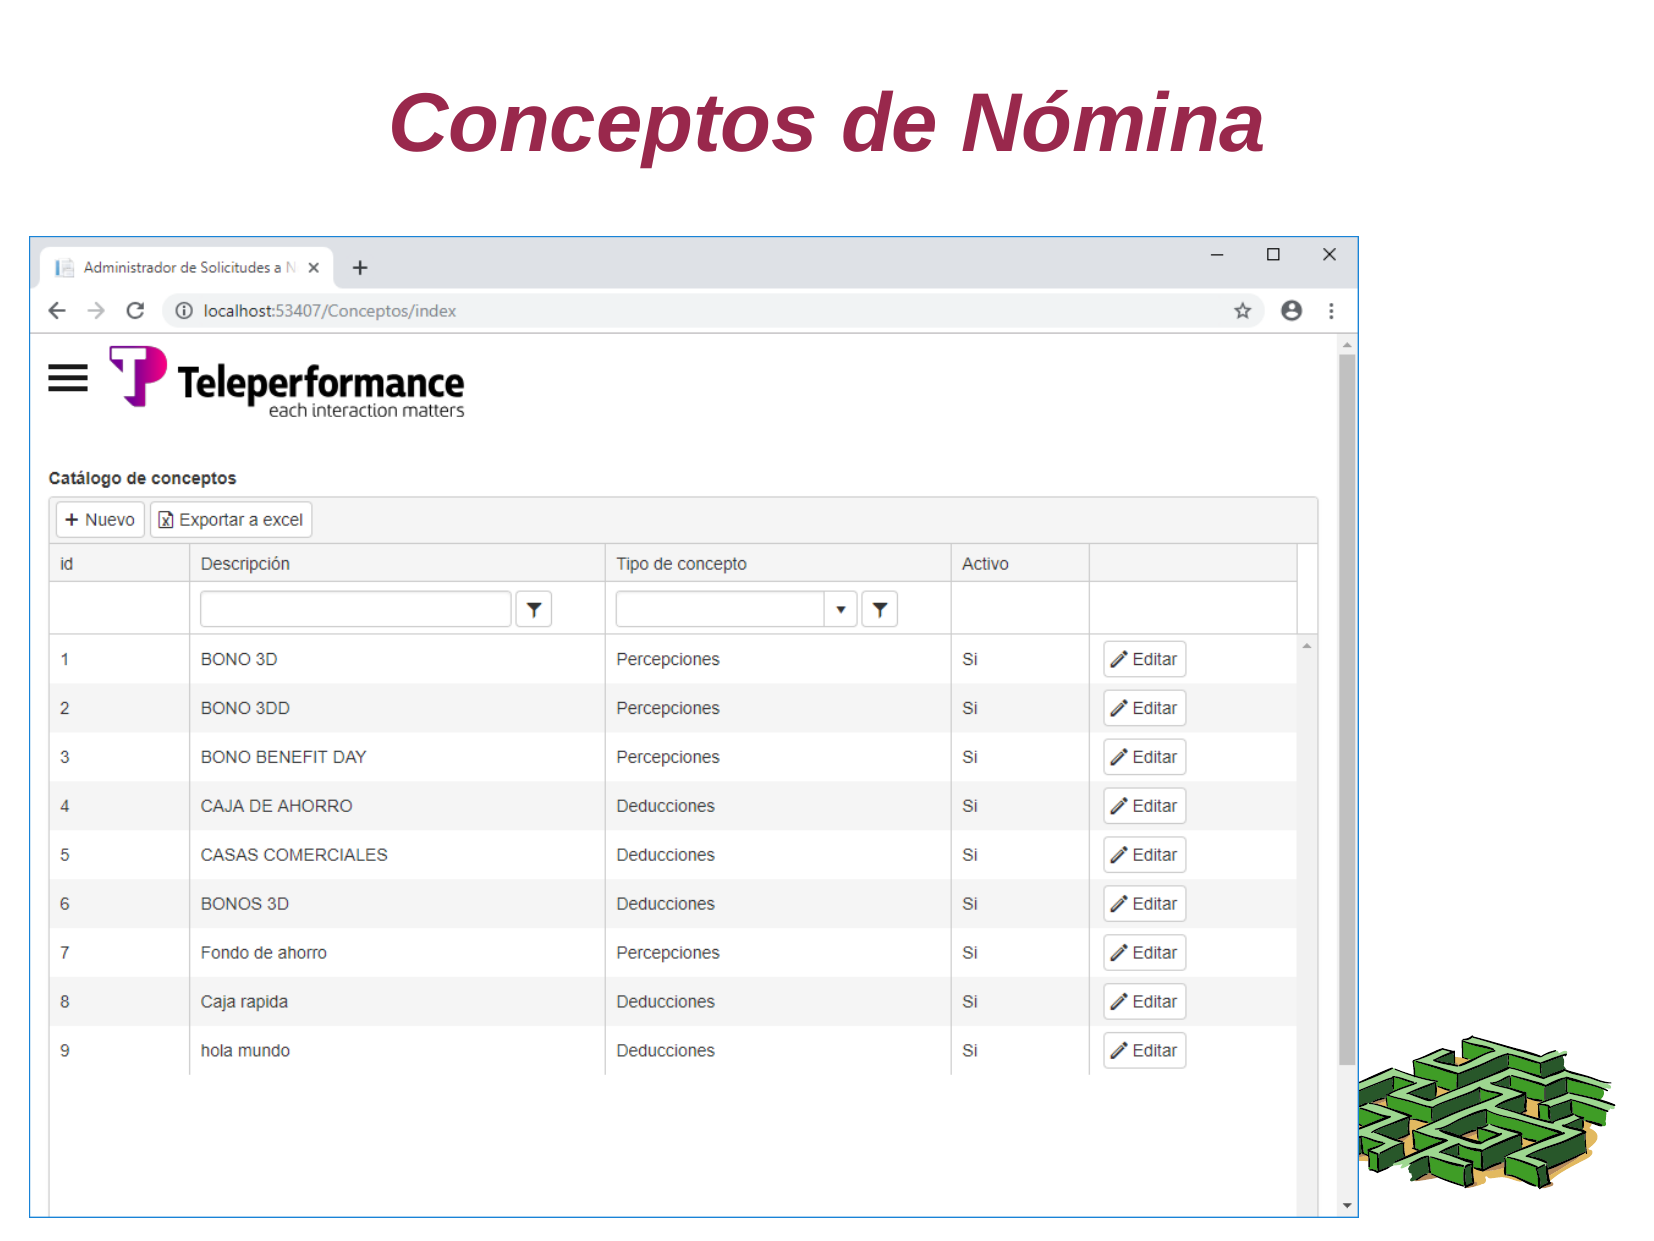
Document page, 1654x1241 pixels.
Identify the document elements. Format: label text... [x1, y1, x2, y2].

title Conceptos de Nómina [121, 19, 1534, 227]
picture [29, 236, 1359, 1218]
